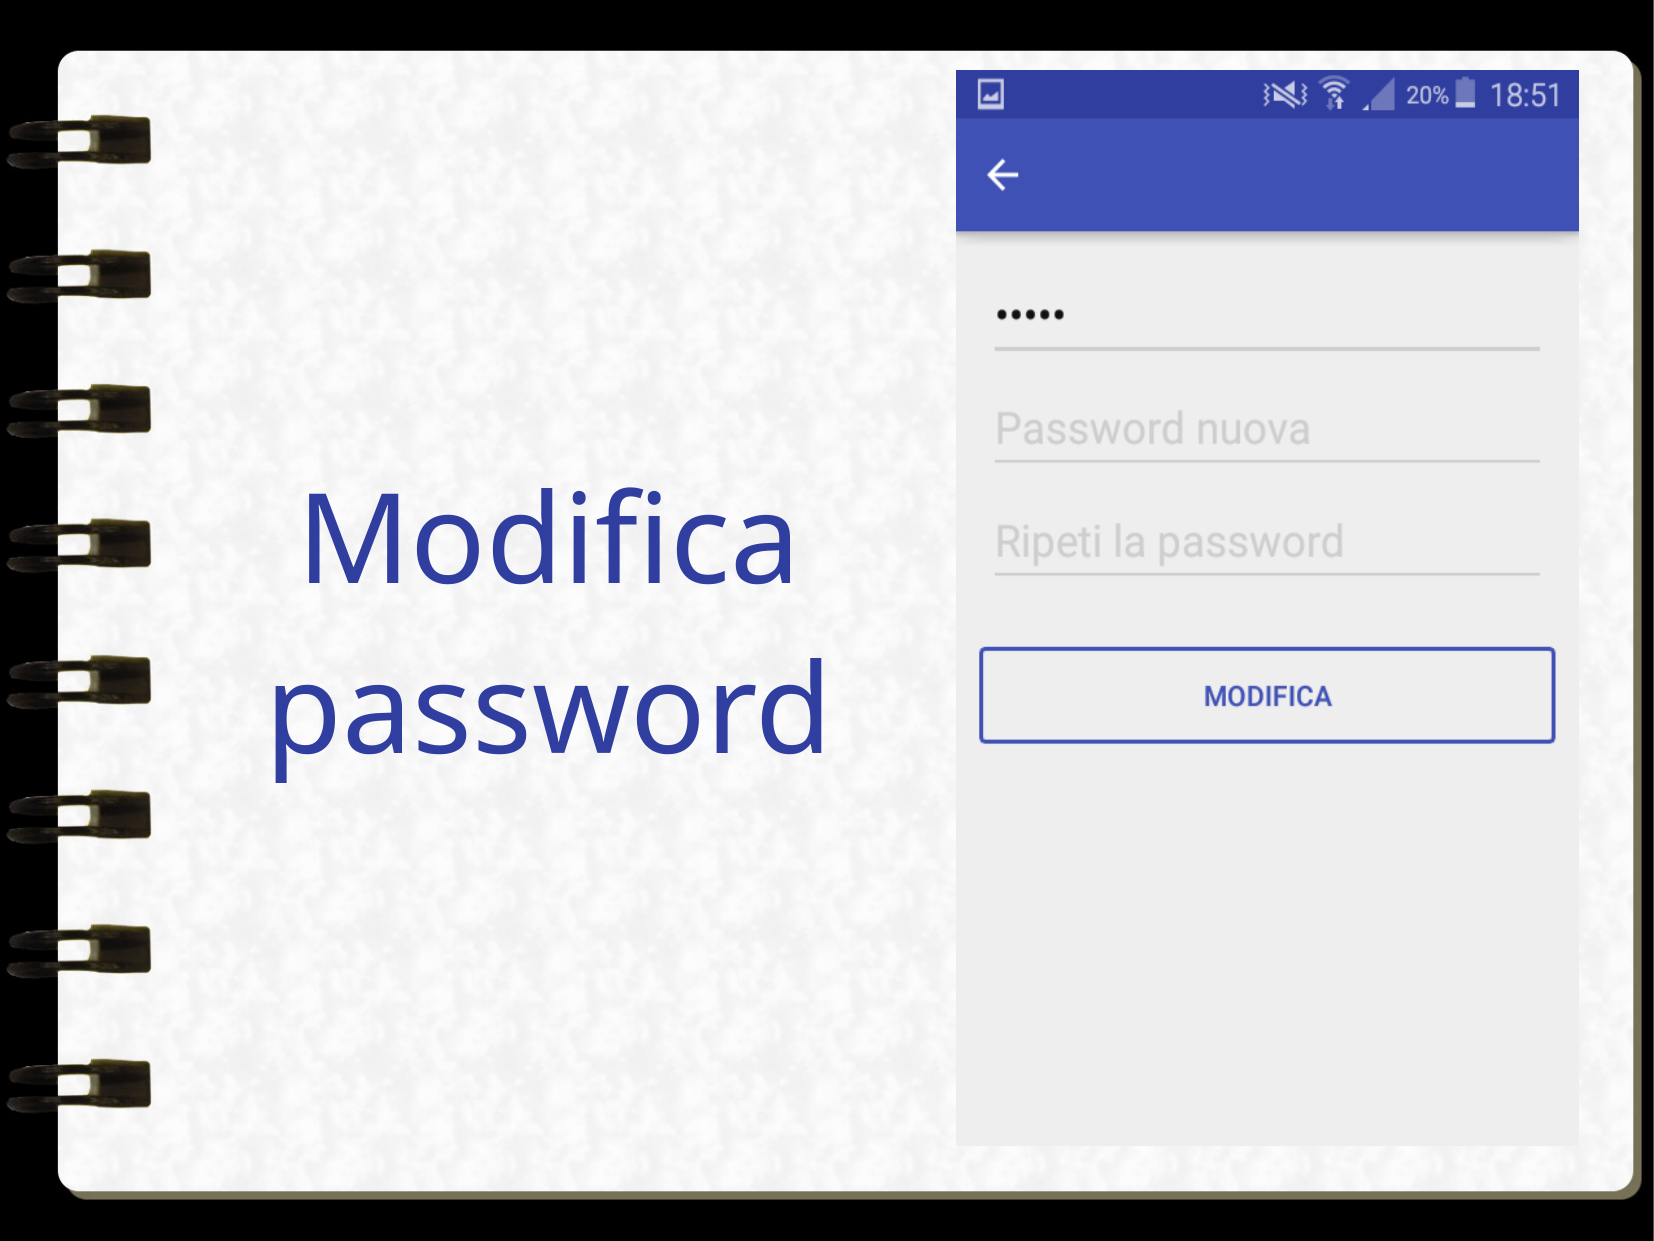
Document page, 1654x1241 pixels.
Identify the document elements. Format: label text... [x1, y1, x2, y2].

title Modifica password [188, 455, 910, 785]
picture [0, 0, 1654, 1241]
